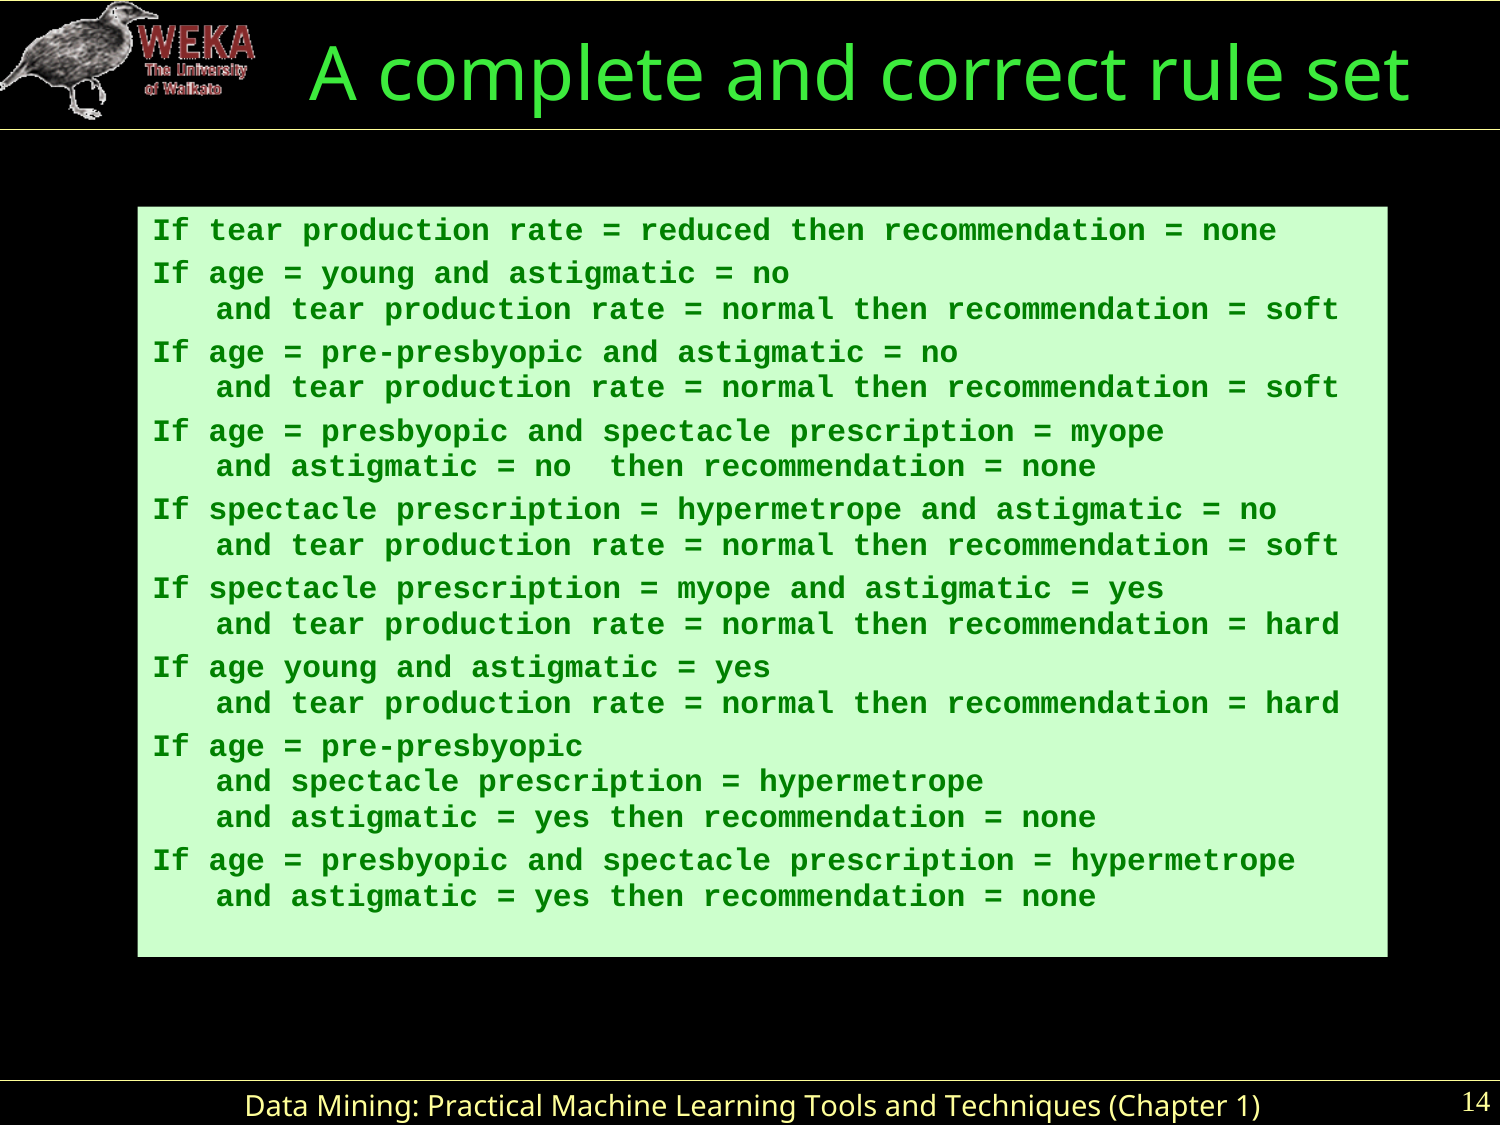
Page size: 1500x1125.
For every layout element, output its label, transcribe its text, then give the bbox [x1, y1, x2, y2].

title A complete and correct rule set [295, 0, 1500, 173]
text_box If tear production rate = reduced then recommendation = none If age = young and astigmatic = no and tear production rate = normal then recommendation = soft If age = pre-presbyopic and astigmatic = no and tear production rate = normal then recommendation = soft If age = presbyopic and spectacle prescription = myope and astigmatic = no then recommendation = none If spectacle prescription = hypermetrope and astigmatic = no and tear production rate = normal then recommendation = soft If spectacle prescription = myope and astigmatic = yes and tear production rate = normal then recommendation = hard If age young and astigmatic = yes and tear production rate = normal then recommendation = hard If age = pre-presbyopic and spectacle prescription = hypermetrope and astigmatic = yes then recommendation = none If age = presbyopic and spectacle prescription = hypermetrope and astigmatic = yes then recommendation = none [137, 206, 1388, 957]
picture [0, 1, 266, 129]
